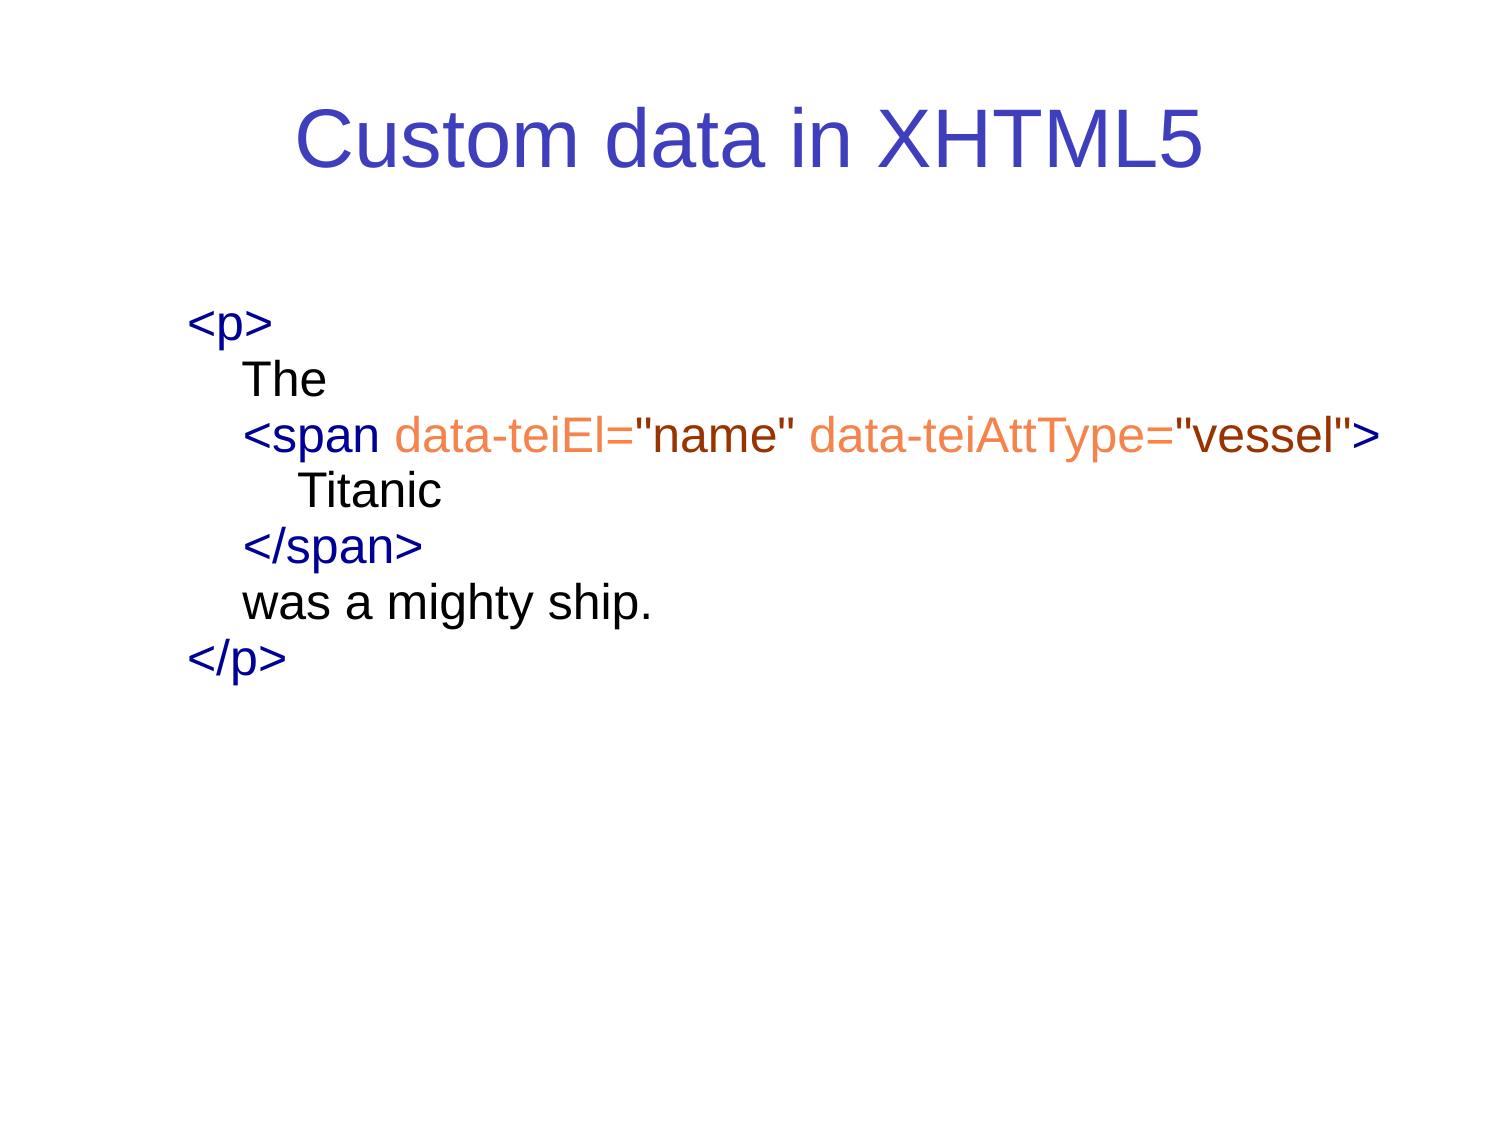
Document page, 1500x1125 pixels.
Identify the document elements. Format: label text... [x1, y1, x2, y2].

title Custom data in XHTML5 [75, 44, 1425, 233]
list <p> The <span data-teiEl="name" data-teiAttType="vessel"> Titanic </span> was a mighty ship. </p> [75, 295, 1425, 1063]
